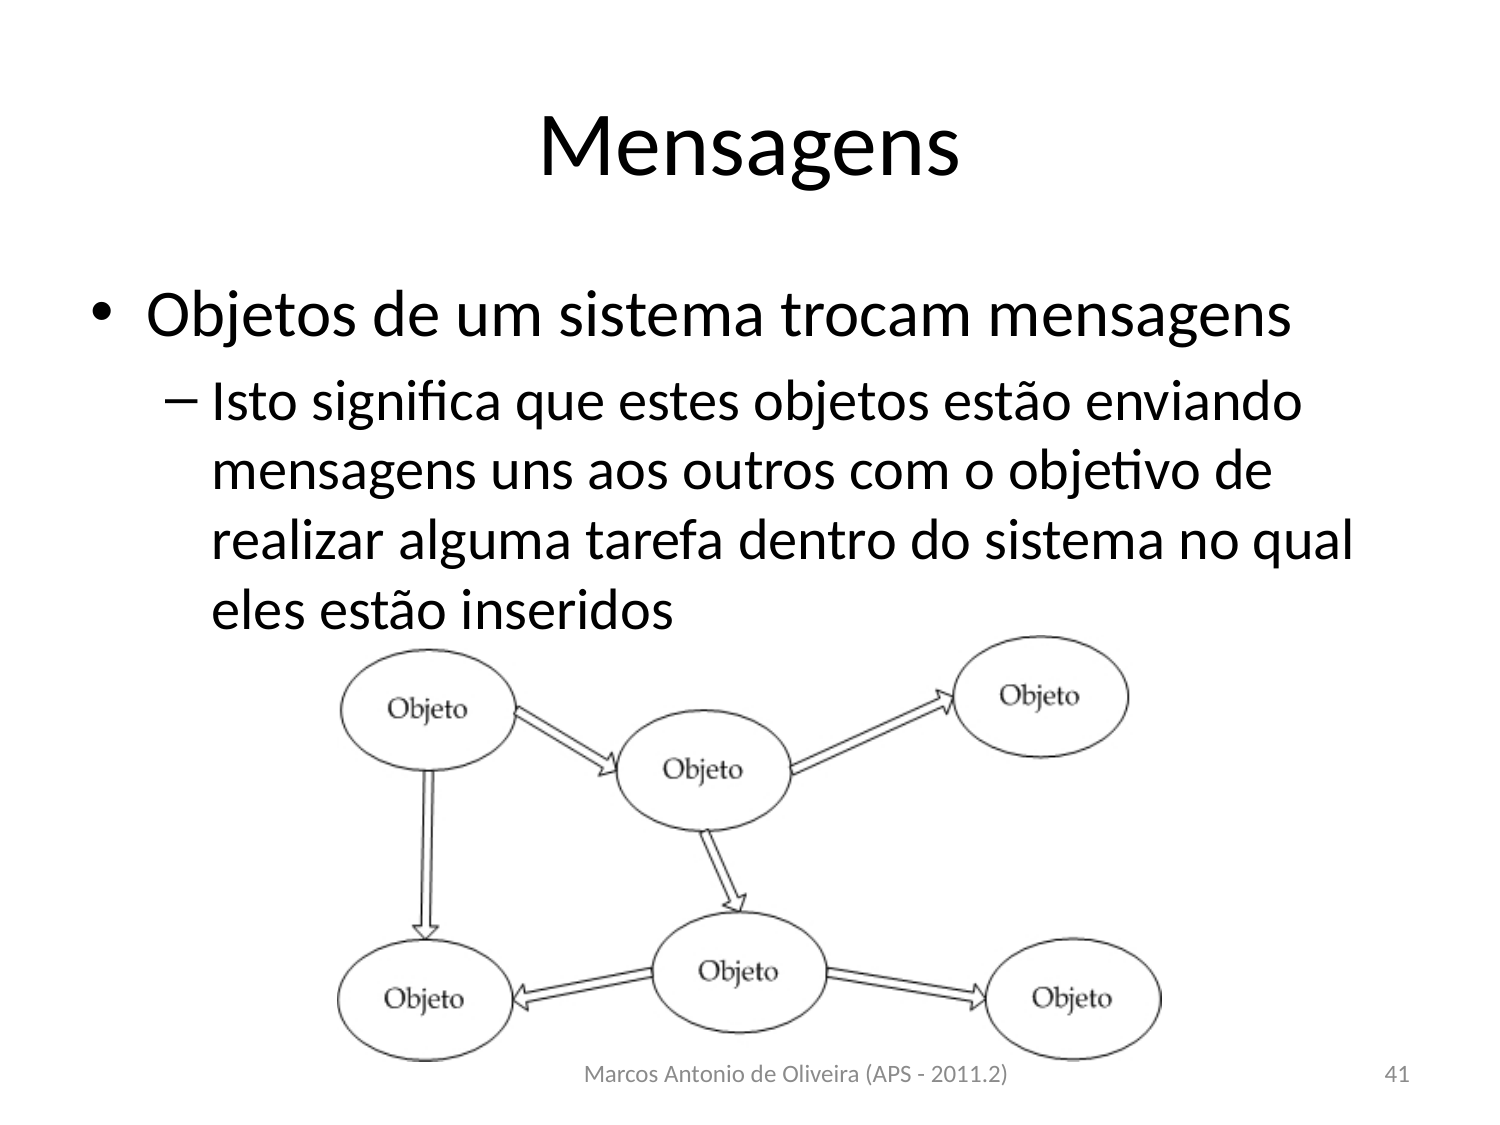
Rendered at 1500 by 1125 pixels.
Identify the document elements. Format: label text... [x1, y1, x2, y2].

list Objetos de um sistema trocam mensagens Isto significa que estes objetos estão enviando mensagens uns aos outros com o objetivo de realizar alguma tarefa dentro do sistema no qual eles estão inseridos [75, 262, 1425, 1005]
slide_number <número> [1074, 1042, 1425, 1103]
title Mensagens [75, 45, 1425, 233]
picture [337, 1005, 1162, 1062]
footer Marcos Antonio de Oliveira (APS - 2011.2) [512, 1042, 1074, 1103]
